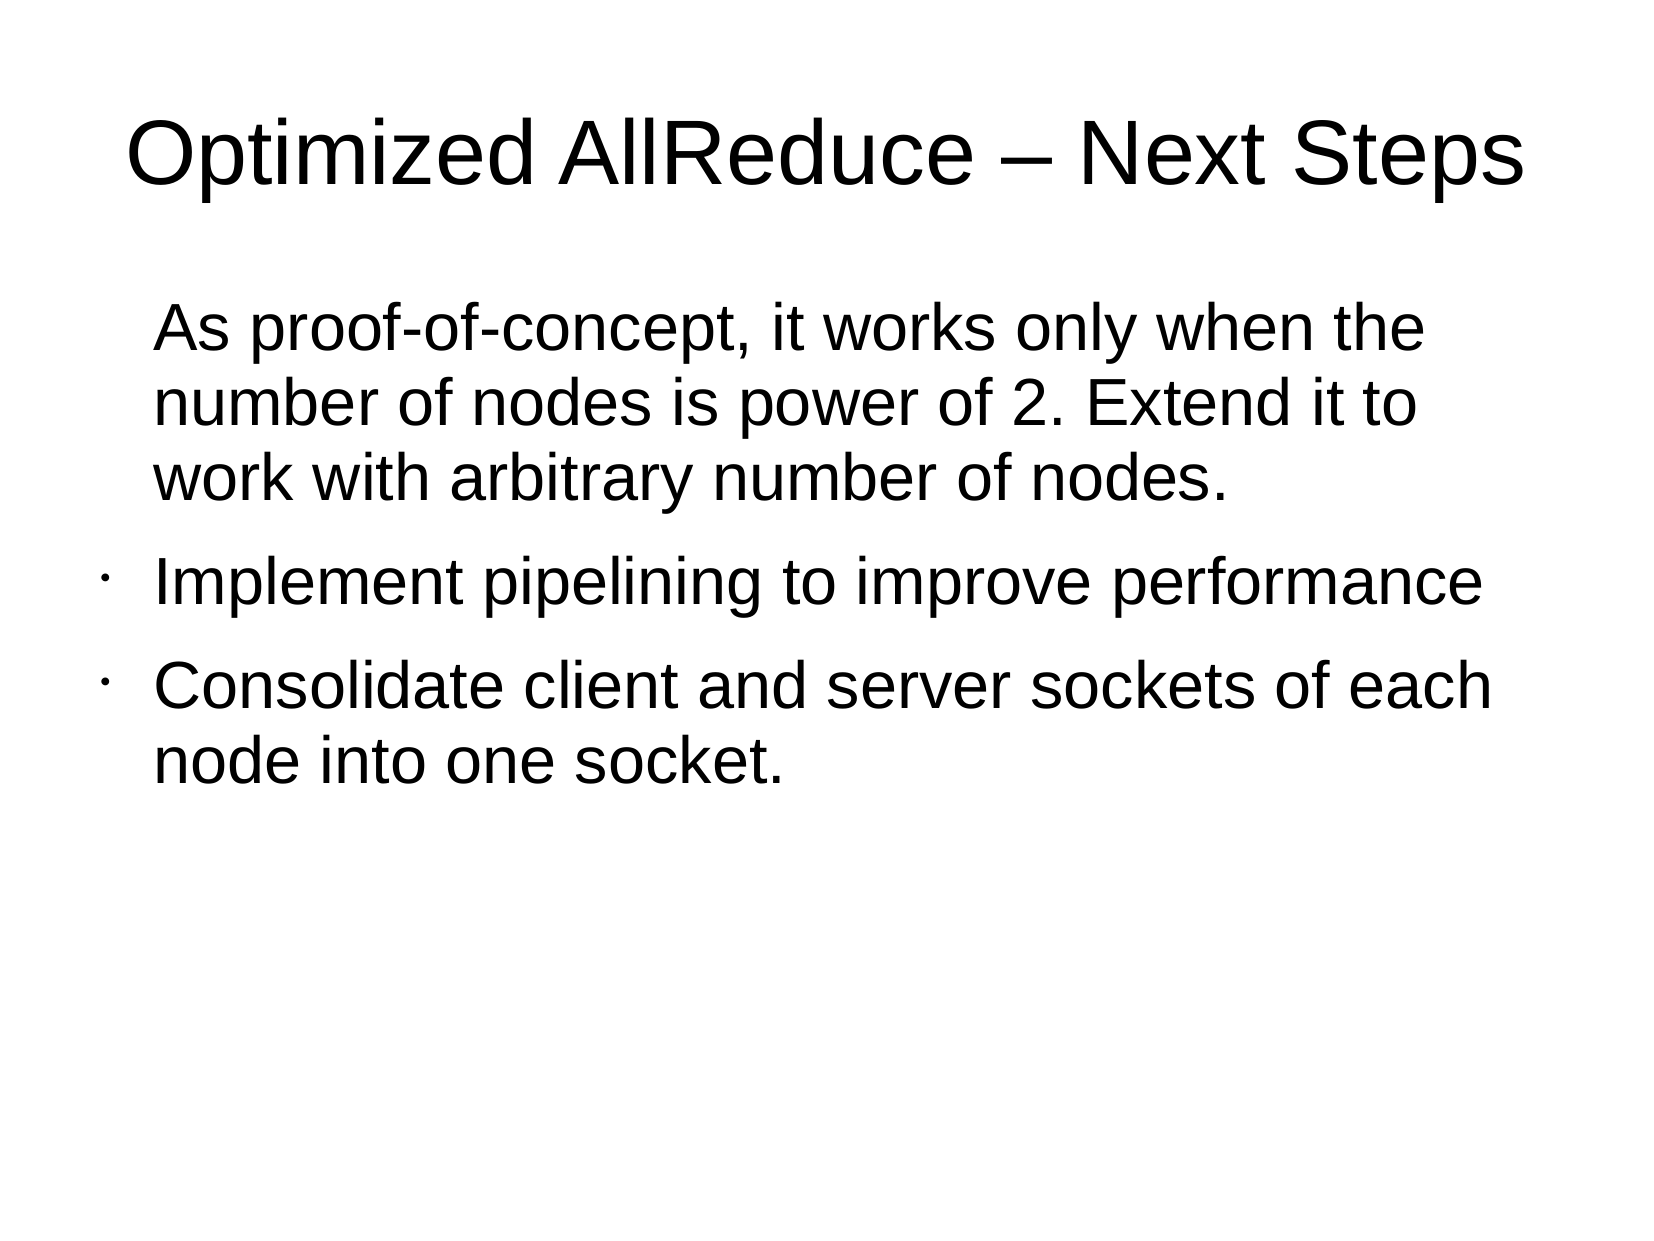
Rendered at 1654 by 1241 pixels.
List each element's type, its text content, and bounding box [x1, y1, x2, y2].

title Optimized AllReduce – Next Steps [82, 49, 1571, 257]
list As proof-of-concept, it works only when the number of nodes is power of 2. Extend it to work with arbitrary number of nodes. Implement pipelining to improve performance Consolidate client and server sockets of each node into one socket. [82, 290, 1538, 1010]
